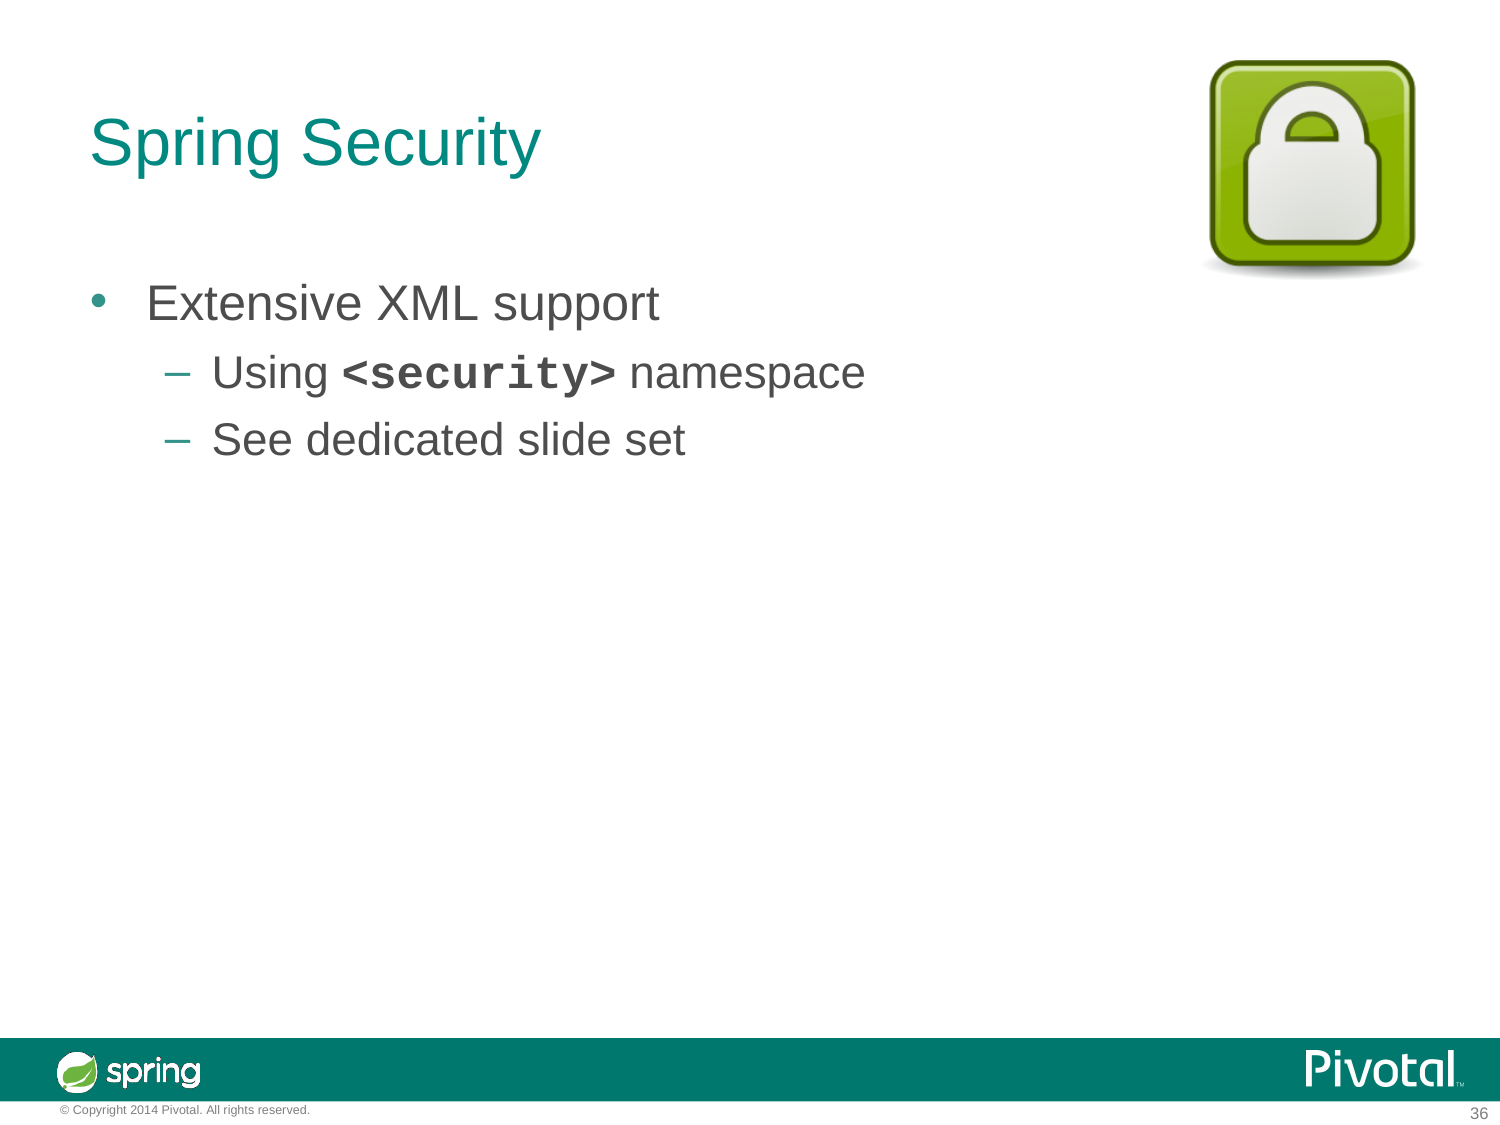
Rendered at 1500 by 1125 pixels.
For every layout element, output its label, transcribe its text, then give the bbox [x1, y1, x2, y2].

list Extensive XML support Using <security> namespace See dedicated slide set [75, 262, 1426, 1005]
picture [1306, 1050, 1464, 1087]
picture [32, 1041, 210, 1103]
title Spring Security [75, 45, 1426, 233]
picture [1200, 60, 1425, 281]
